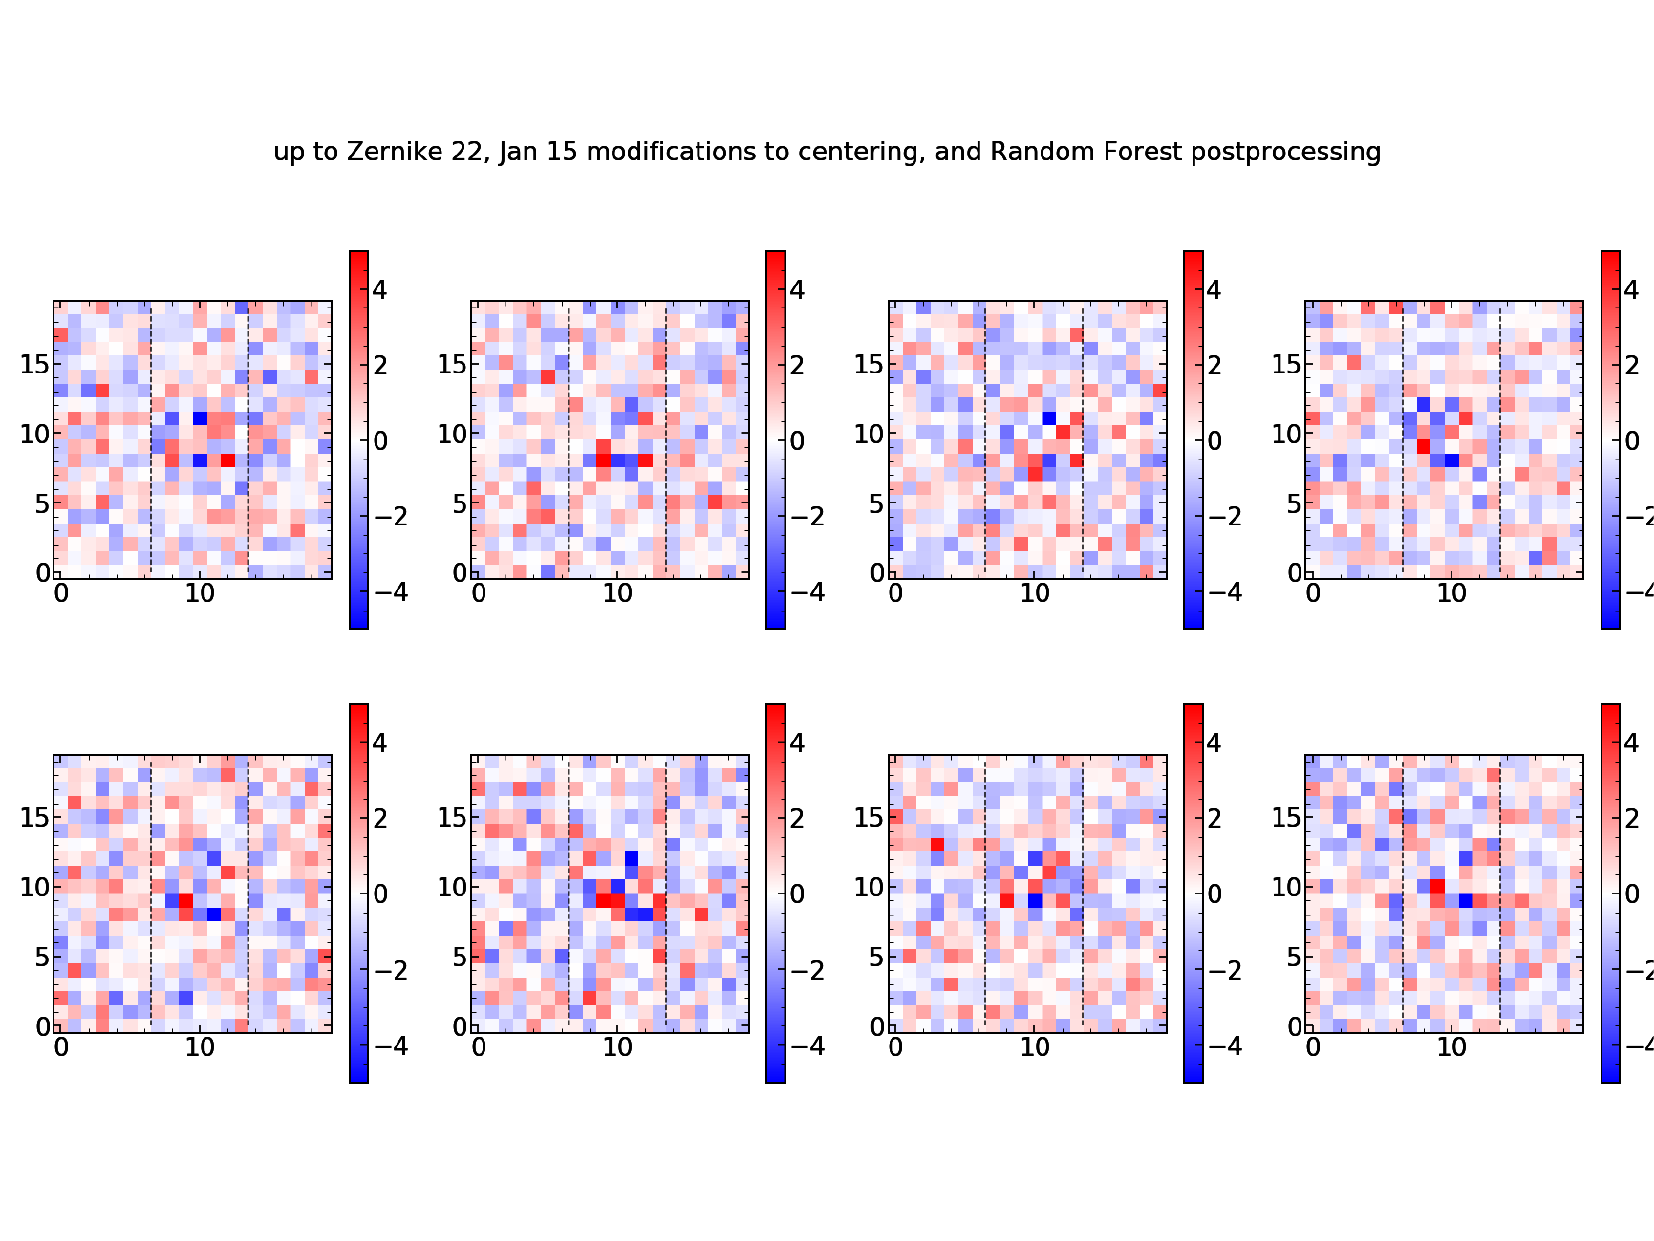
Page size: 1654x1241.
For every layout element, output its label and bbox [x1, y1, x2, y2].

picture [11, 134, 1654, 1089]
